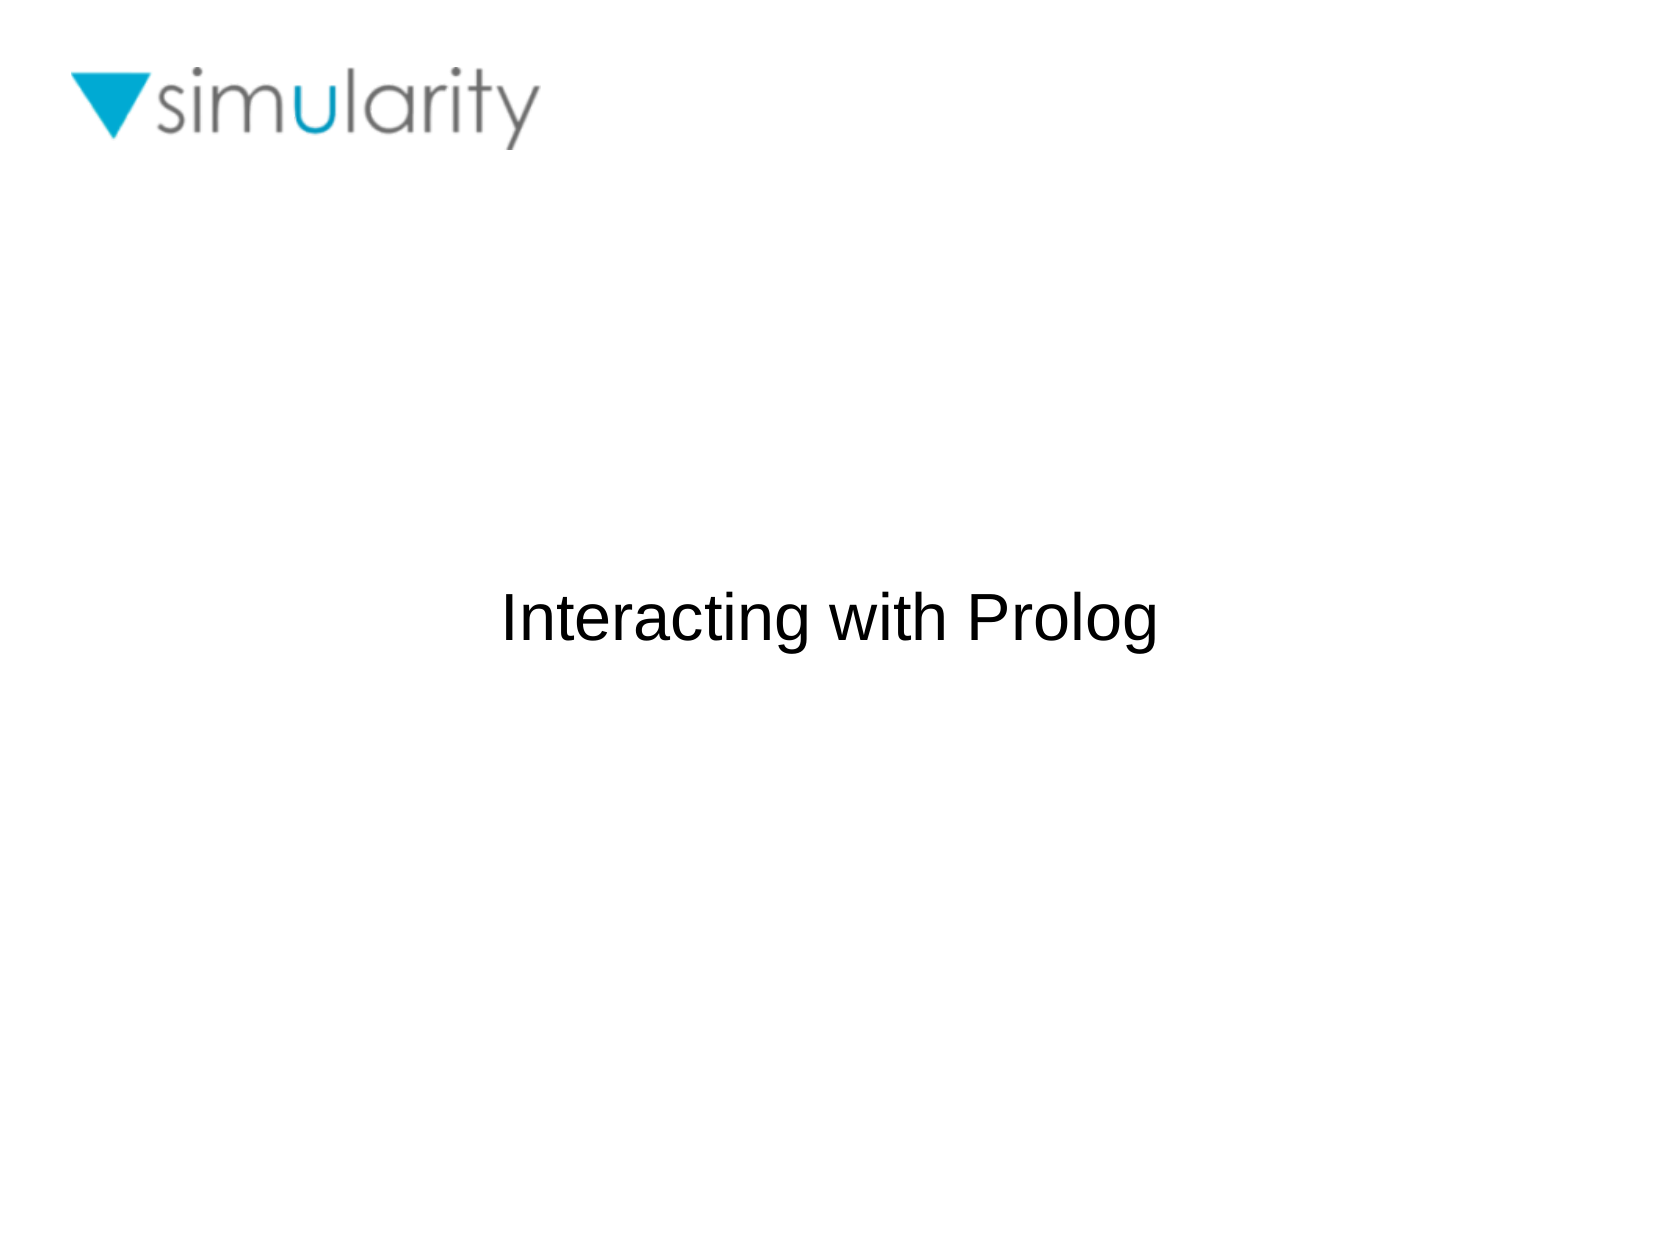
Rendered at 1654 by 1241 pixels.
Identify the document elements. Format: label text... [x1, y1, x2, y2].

subtitle Interacting with Prolog [90, 225, 1571, 1010]
picture [71, 67, 541, 150]
